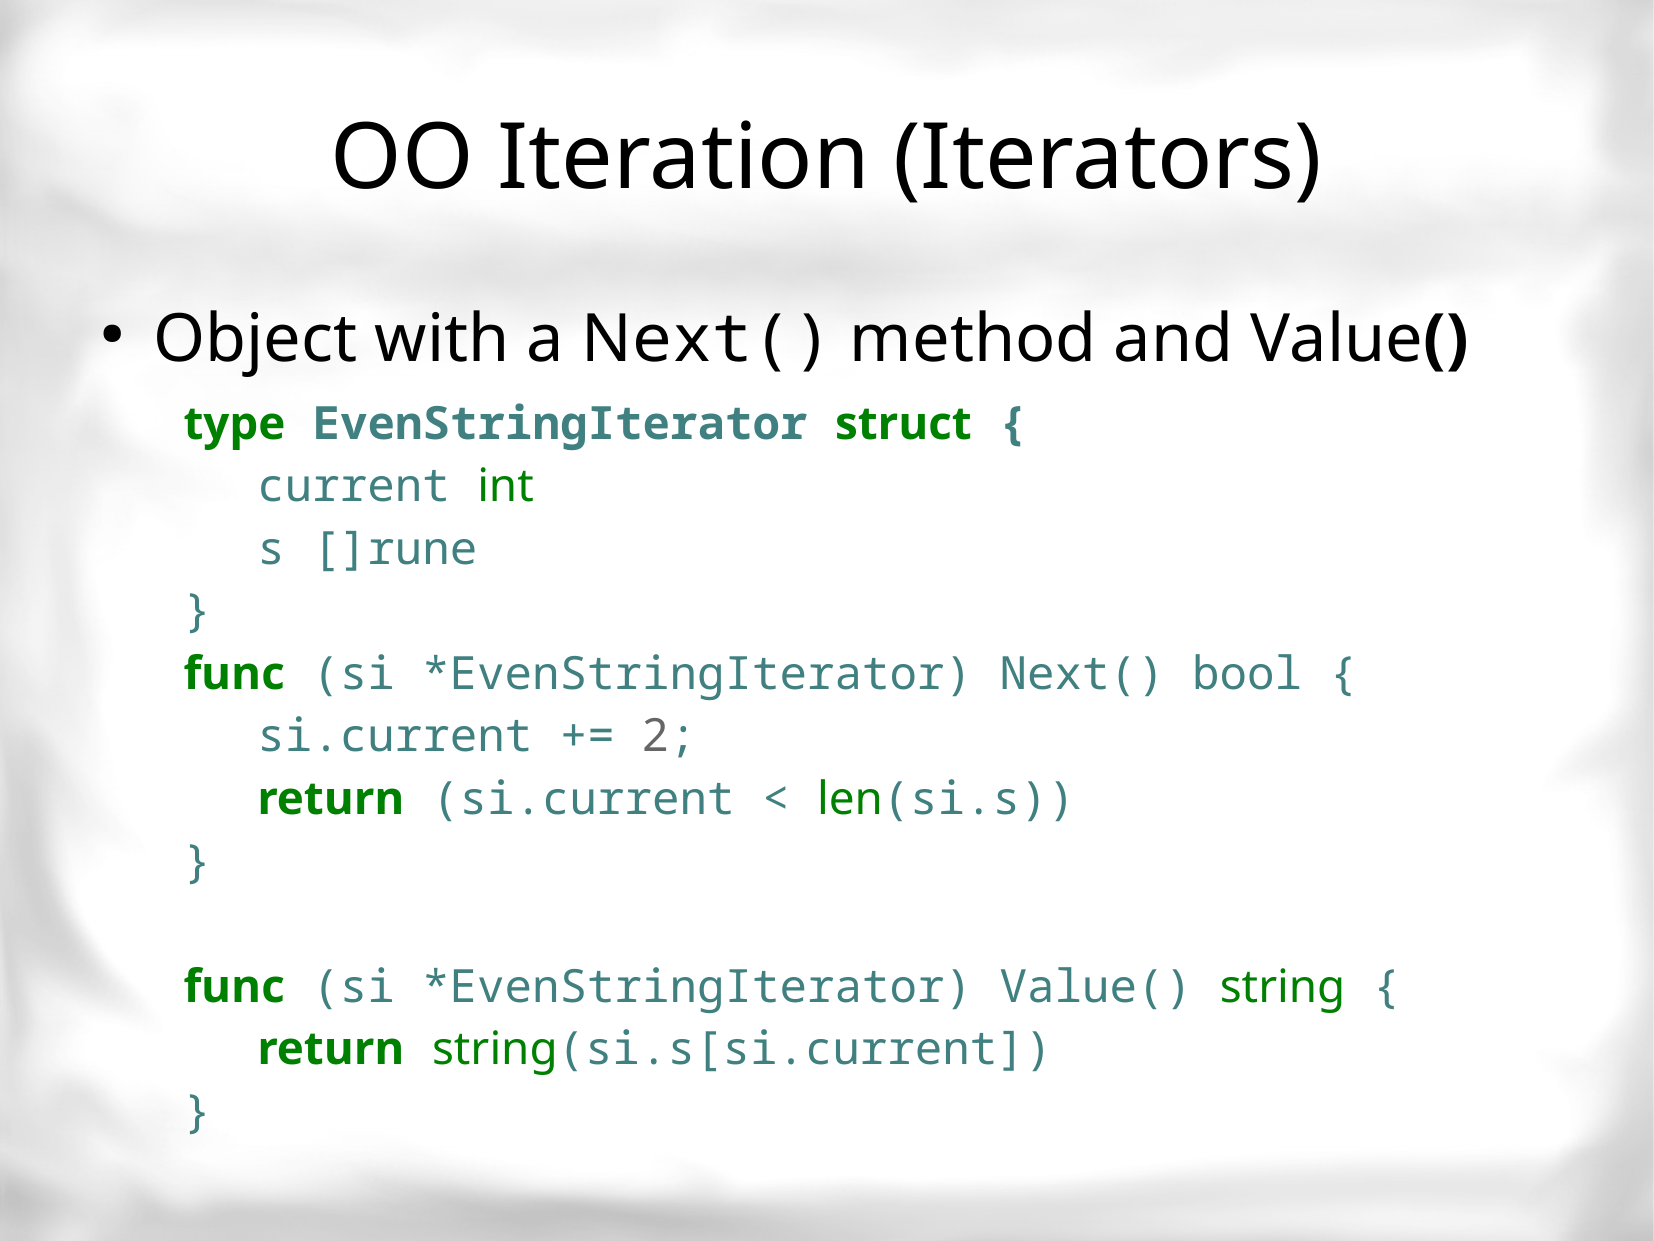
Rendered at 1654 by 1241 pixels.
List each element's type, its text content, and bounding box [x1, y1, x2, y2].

picture [0, 0, 1654, 1241]
title OO Iteration (Iterators) [82, 49, 1571, 257]
list Object with a Next() method and Value() [82, 290, 1538, 1010]
text_box type EvenStringIterator struct { current int s []rune } func (si *EvenStringIterator) Next() bool { si.current += 2; return (si.current < len(si.s)) } func (si *EvenStringIterator) Value() string { return string(si.s[si.current]) } func EvenIterator(s string) *EvenStringIterator { return &EvenStringIterator{current: -1, s: []rune(s)} } [168, 382, 1488, 1241]
